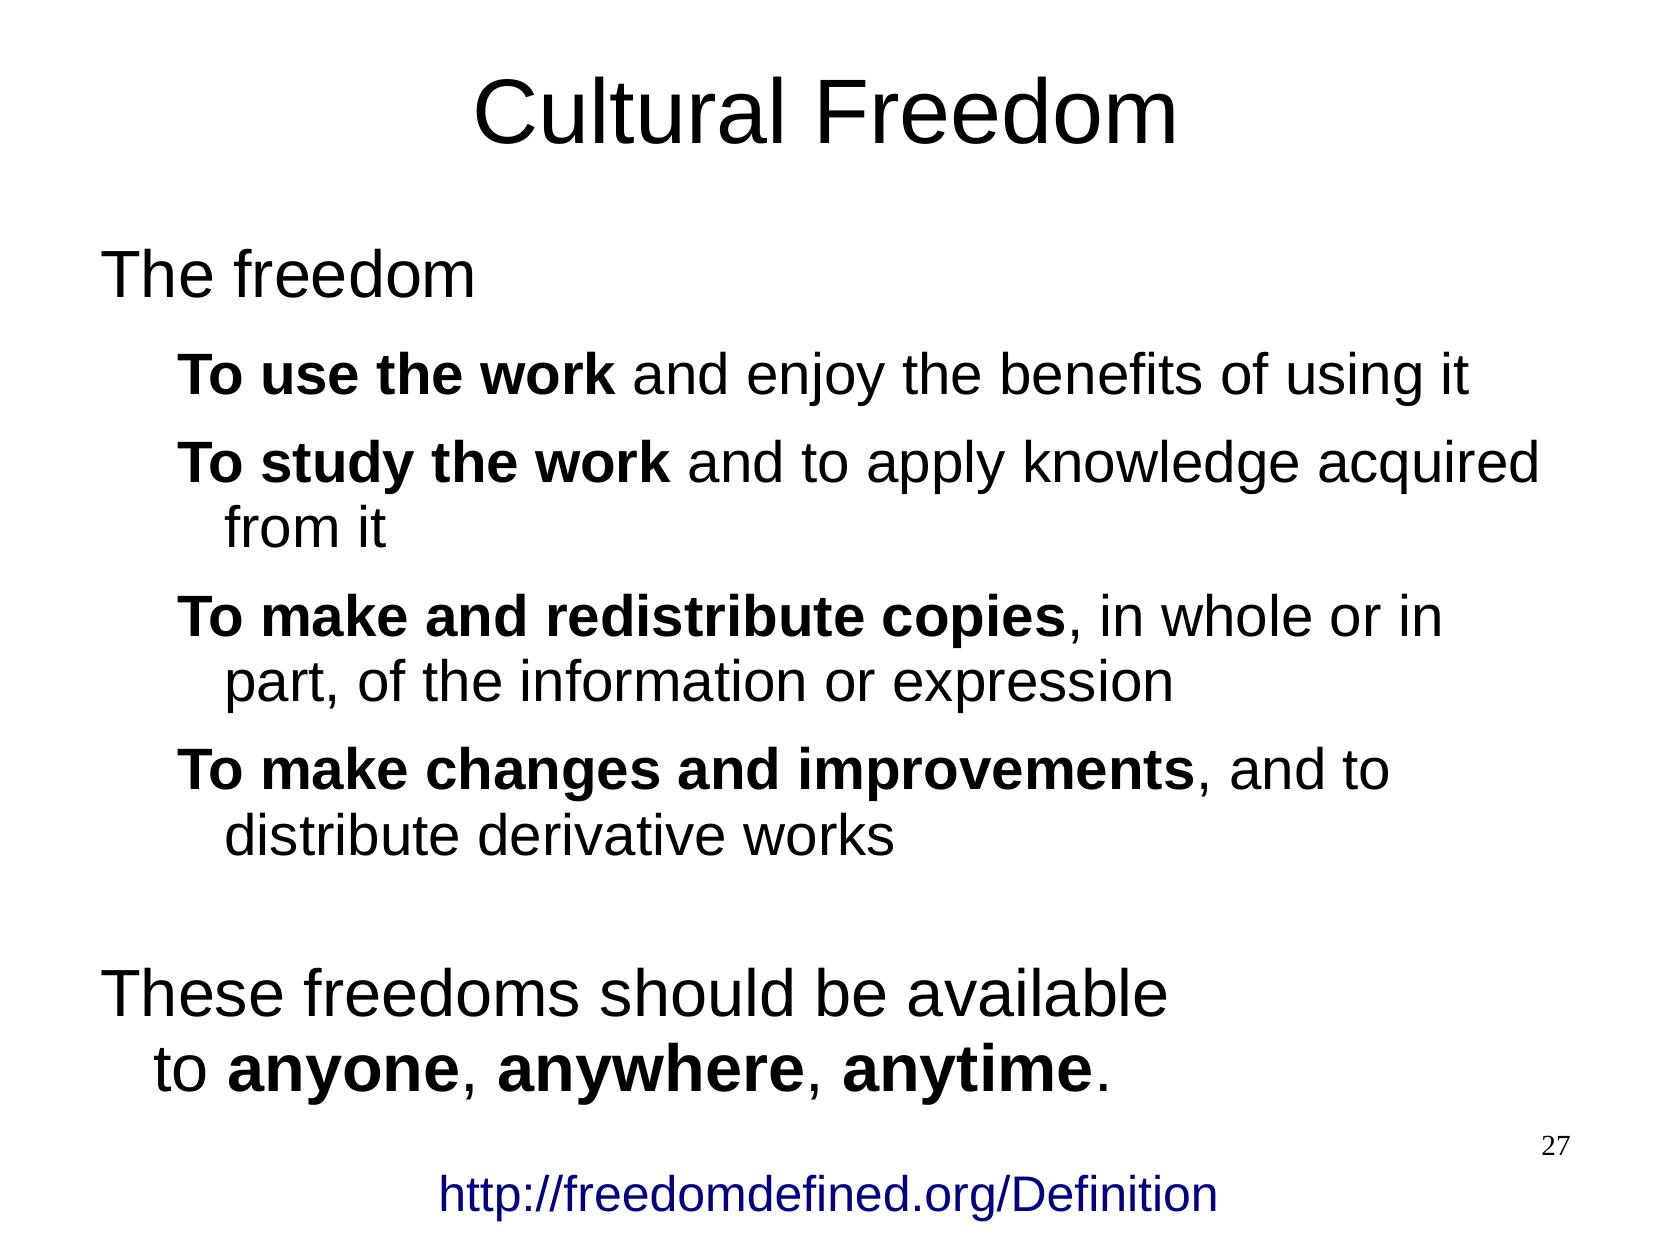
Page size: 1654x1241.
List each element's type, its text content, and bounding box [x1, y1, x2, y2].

title Cultural Freedom [82, 8, 1571, 216]
list The freedom To use the work and enjoy the benefits of using it To study the work and to apply knowledge acquired from it To make and redistribute copies, in whole or in part, of the information or expression To make changes and improvements, and to distribute derivative works These freedoms should be available to anyone, anywhere, anytime. [82, 237, 1571, 1111]
text_box http://freedomdefined.org/Definition [247, 1165, 1407, 1222]
